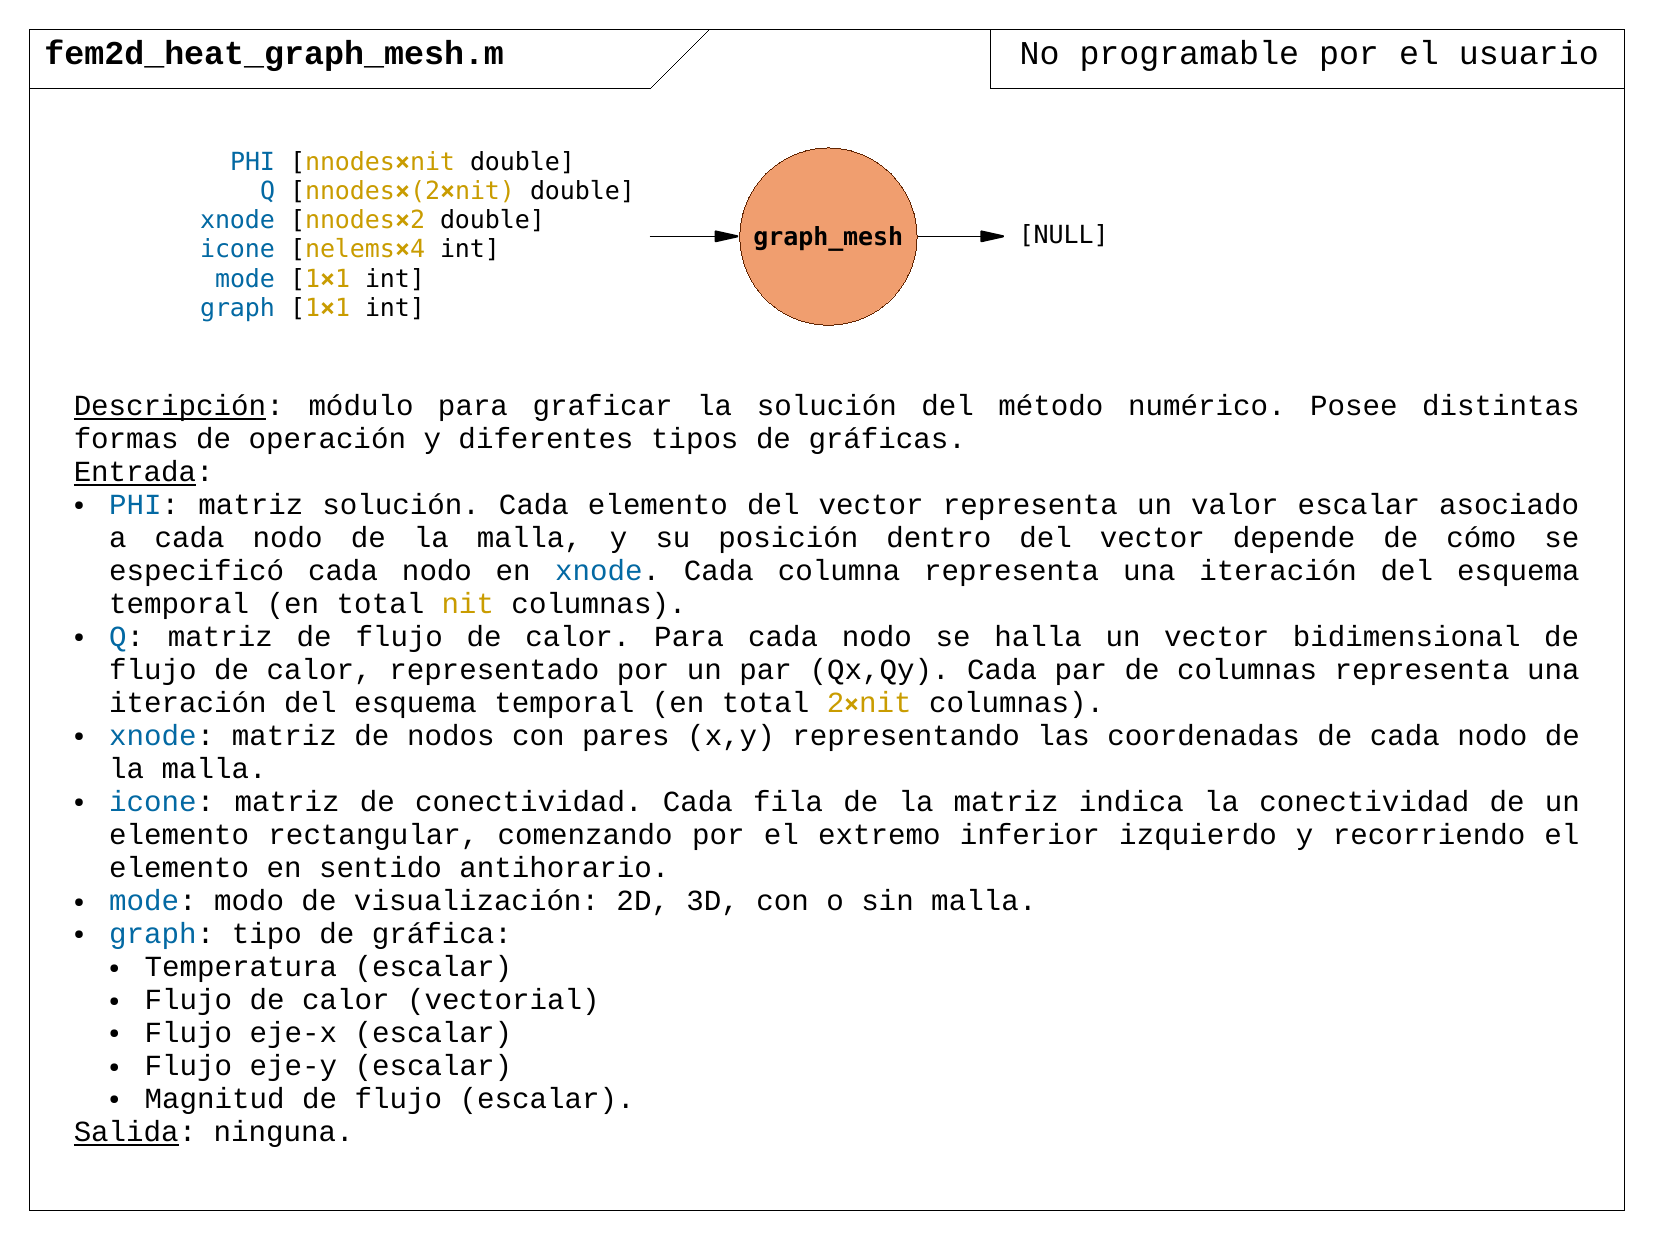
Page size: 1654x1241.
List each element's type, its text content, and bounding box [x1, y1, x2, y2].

text_box No programable por el usuario [955, 29, 1635, 94]
text_box PHI [nnodes×nit double] Q [nnodes×(2×nit) double] xnode [nnodes×2 double] icone [nelems×4 int] mode [1×1 int] graph [1×1 int] [59, 139, 650, 330]
text_box Descripción: módulo para graficar la solución del método numérico. Posee distintas formas de operación y diferentes tipos de gráficas. Entrada: PHI: matriz solución. Cada elemento del vector representa un valor escalar asociado a cada nodo de la malla, y su posición dentro del vector depende de cómo se especificó cada nodo en xnode. Cada columna representa una iteración del esquema temporal (en total nit columnas). Q: matriz de flujo de calor. Para cada nodo se halla un vector bidimensional de flujo de calor, representado por un par (Qx,Qy). Cada par de columnas representa una iteración del esquema temporal (en total 2×nit columnas). xnode: matriz de nodos con pares (x,y) representando las coordenadas de cada nodo de la malla. icone: matriz de conectividad. Cada fila de la matriz indica la conectividad de un elemento rectangular, comenzando por el extremo inferior izquierdo y recorriendo el elemento en sentido antihorario. mode: modo de visualización: 2D, 3D, con o sin malla. graph: tipo de gráfica: Temperatura (escalar) Flujo de calor (vectorial) Flujo eje-x (escalar) Flujo eje-y (escalar) Magnitud de flujo (escalar). Salida: ninguna. [59, 383, 1595, 1159]
text_box fem2d_heat_graph_mesh.m [29, 29, 709, 83]
text_box graph_mesh [739, 147, 918, 326]
text_box [NULL] [1003, 212, 1595, 257]
